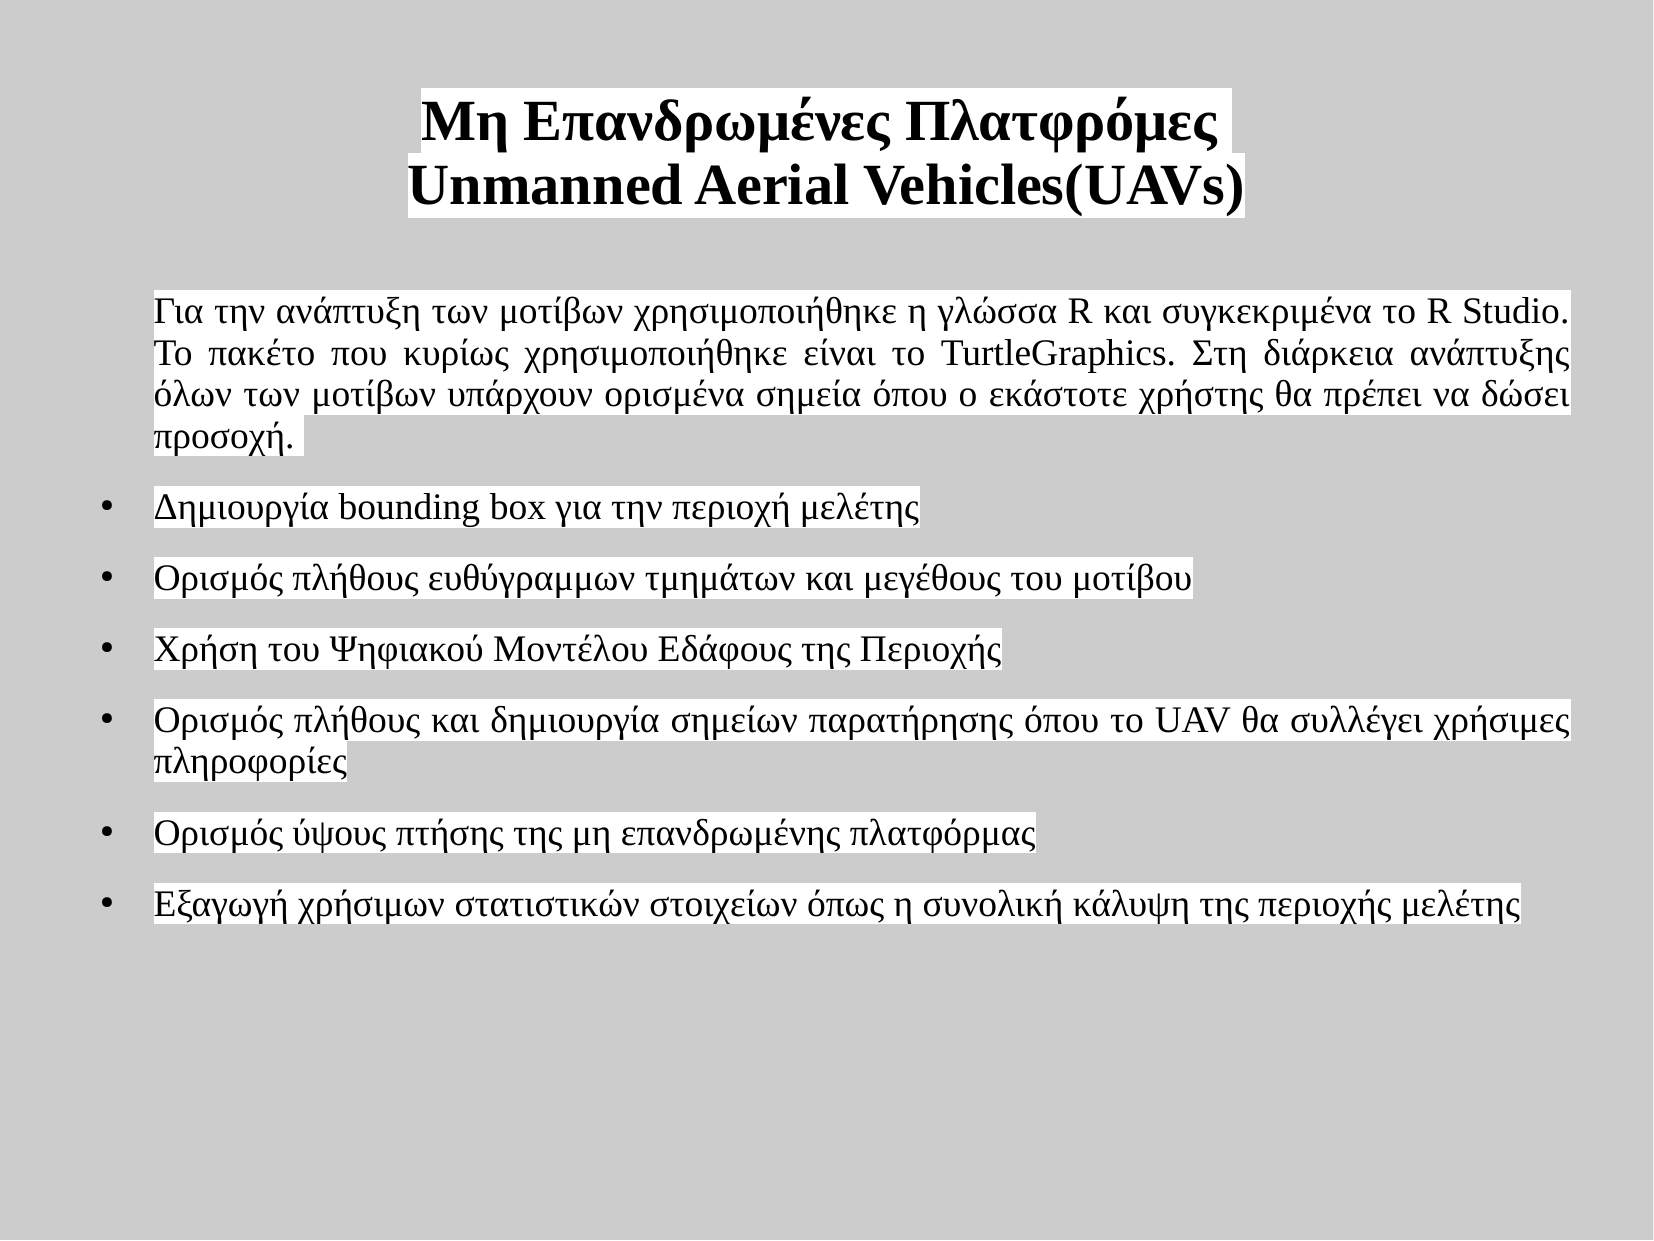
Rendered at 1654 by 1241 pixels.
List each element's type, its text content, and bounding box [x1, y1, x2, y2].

title Μη Επανδρωμένες Πλατφρόμες Unmanned Aerial Vehicles(UAVs) [82, 49, 1571, 257]
list Για την ανάπτυξη των μοτίβων χρησιμοποιήθηκε η γλώσσα R και συγκεκριμένα το R Studio. Το πακέτο που κυρίως χρησιμοποιήθηκε είναι το TurtleGraphics. Στη διάρκεια ανάπτυξης όλων των μοτίβων υπάρχουν ορισμένα σημεία όπου ο εκάστοτε χρήστης θα πρέπει να δώσει προσοχή. Δημιουργία bounding box για την περιοχή μελέτης Ορισμός πλήθους ευθύγραμμων τμημάτων και μεγέθους του μοτίβου Χρήση του Ψηφιακού Μοντέλου Εδάφους της Περιοχής Ορισμός πλήθους και δημιουργία σημείων παρατήρησης όπου το UAV θα συλλέγει χρήσιμες πληροφορίες Ορισμός ύψους πτήσης της μη επανδρωμένης πλατφόρμας Εξαγωγή χρήσιμων στατιστικών στοιχείων όπως η συνολική κάλυψη της περιοχής μελέτης [82, 290, 1571, 1010]
